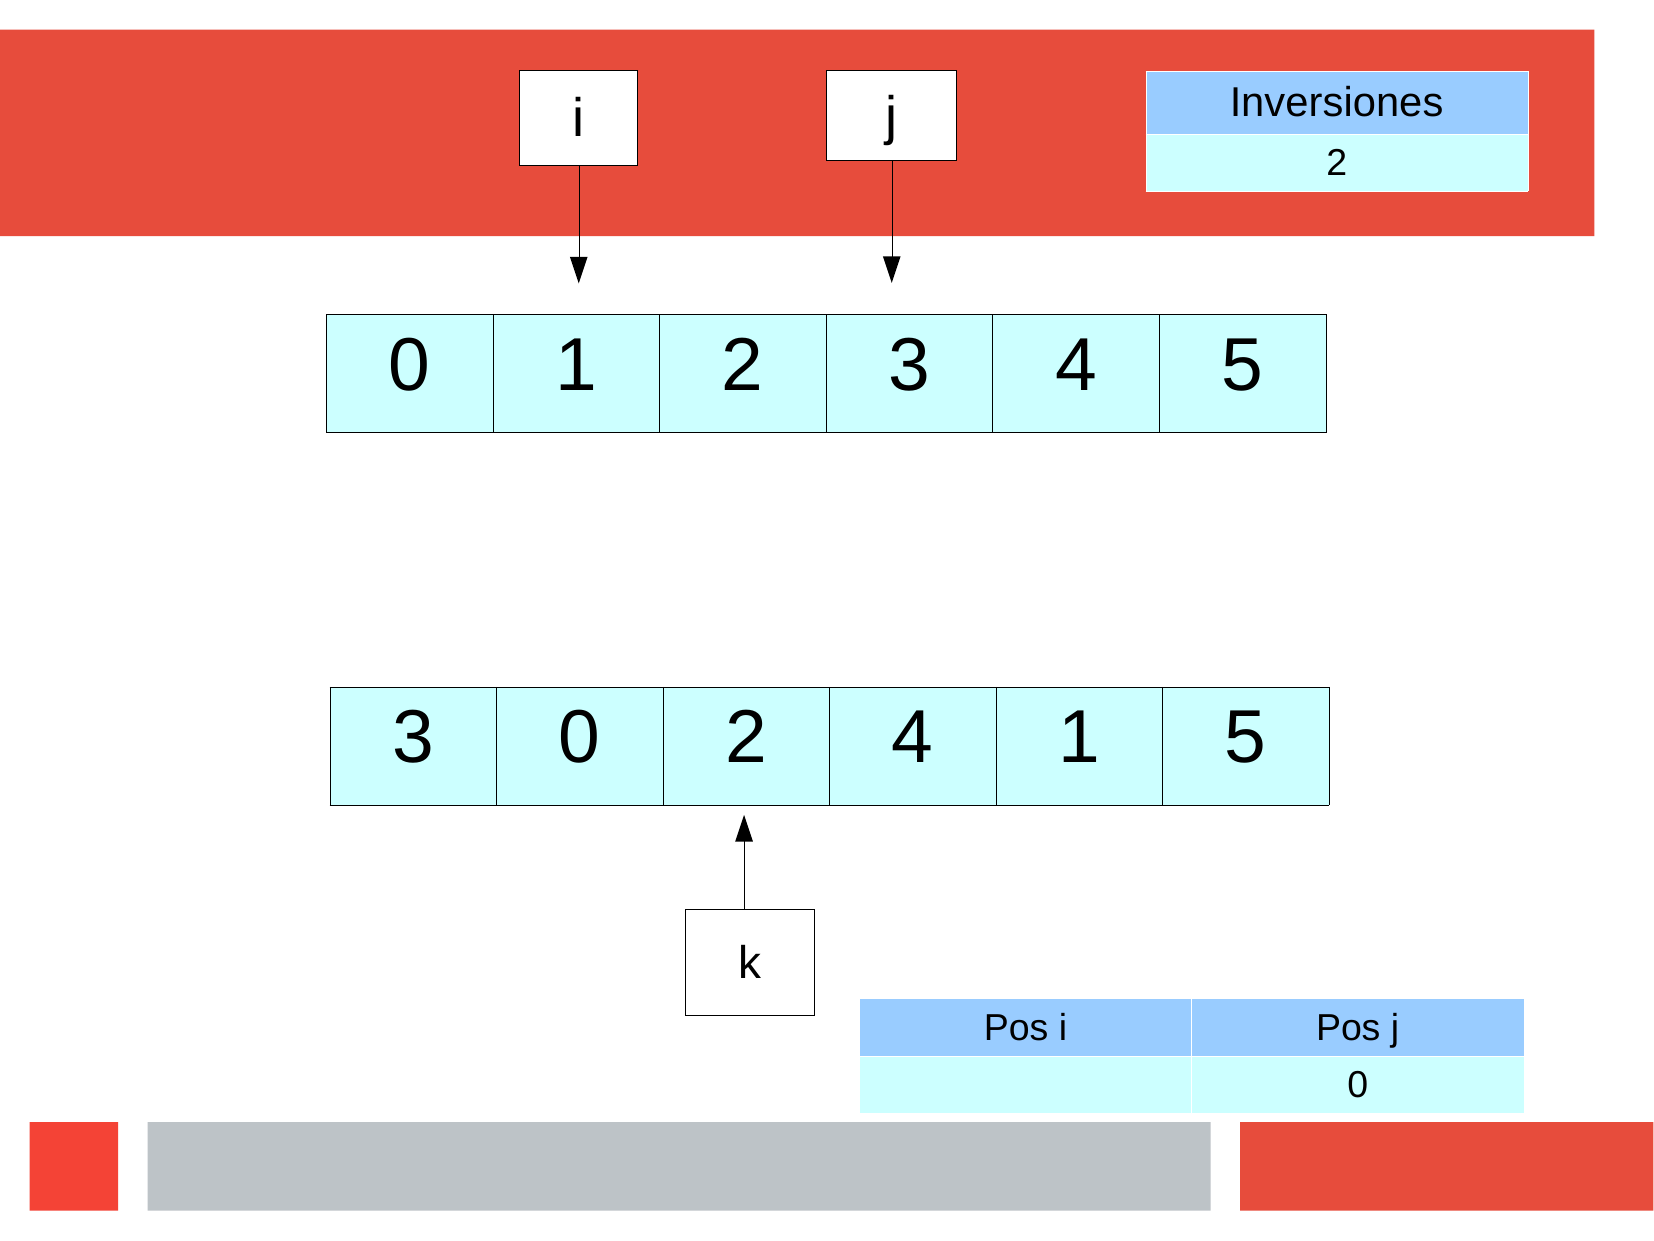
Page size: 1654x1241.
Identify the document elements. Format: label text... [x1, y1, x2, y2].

table_header 5 [1163, 688, 1329, 805]
table_header 0 [497, 688, 663, 805]
table_header 1 [997, 688, 1162, 805]
table_header 4 [993, 315, 1159, 432]
table_header Pos j [1192, 999, 1524, 1056]
table_header 1 [494, 315, 659, 432]
table_header 2 [664, 688, 829, 805]
text_box i [519, 70, 638, 166]
table_header 4 [830, 688, 996, 805]
table_header 0 [327, 315, 493, 432]
table_header 3 [827, 315, 992, 432]
table_header 3 [331, 688, 496, 805]
text_box j [826, 70, 957, 161]
table_header Inversiones [1147, 72, 1528, 134]
table_cell 0 [1192, 1057, 1524, 1113]
table_header 2 [660, 315, 826, 432]
table_cell [860, 1057, 1191, 1113]
text_box k [685, 909, 815, 1016]
table_header Pos i [860, 999, 1191, 1056]
table_cell 2 [1147, 135, 1528, 191]
table_header 5 [1160, 315, 1326, 432]
